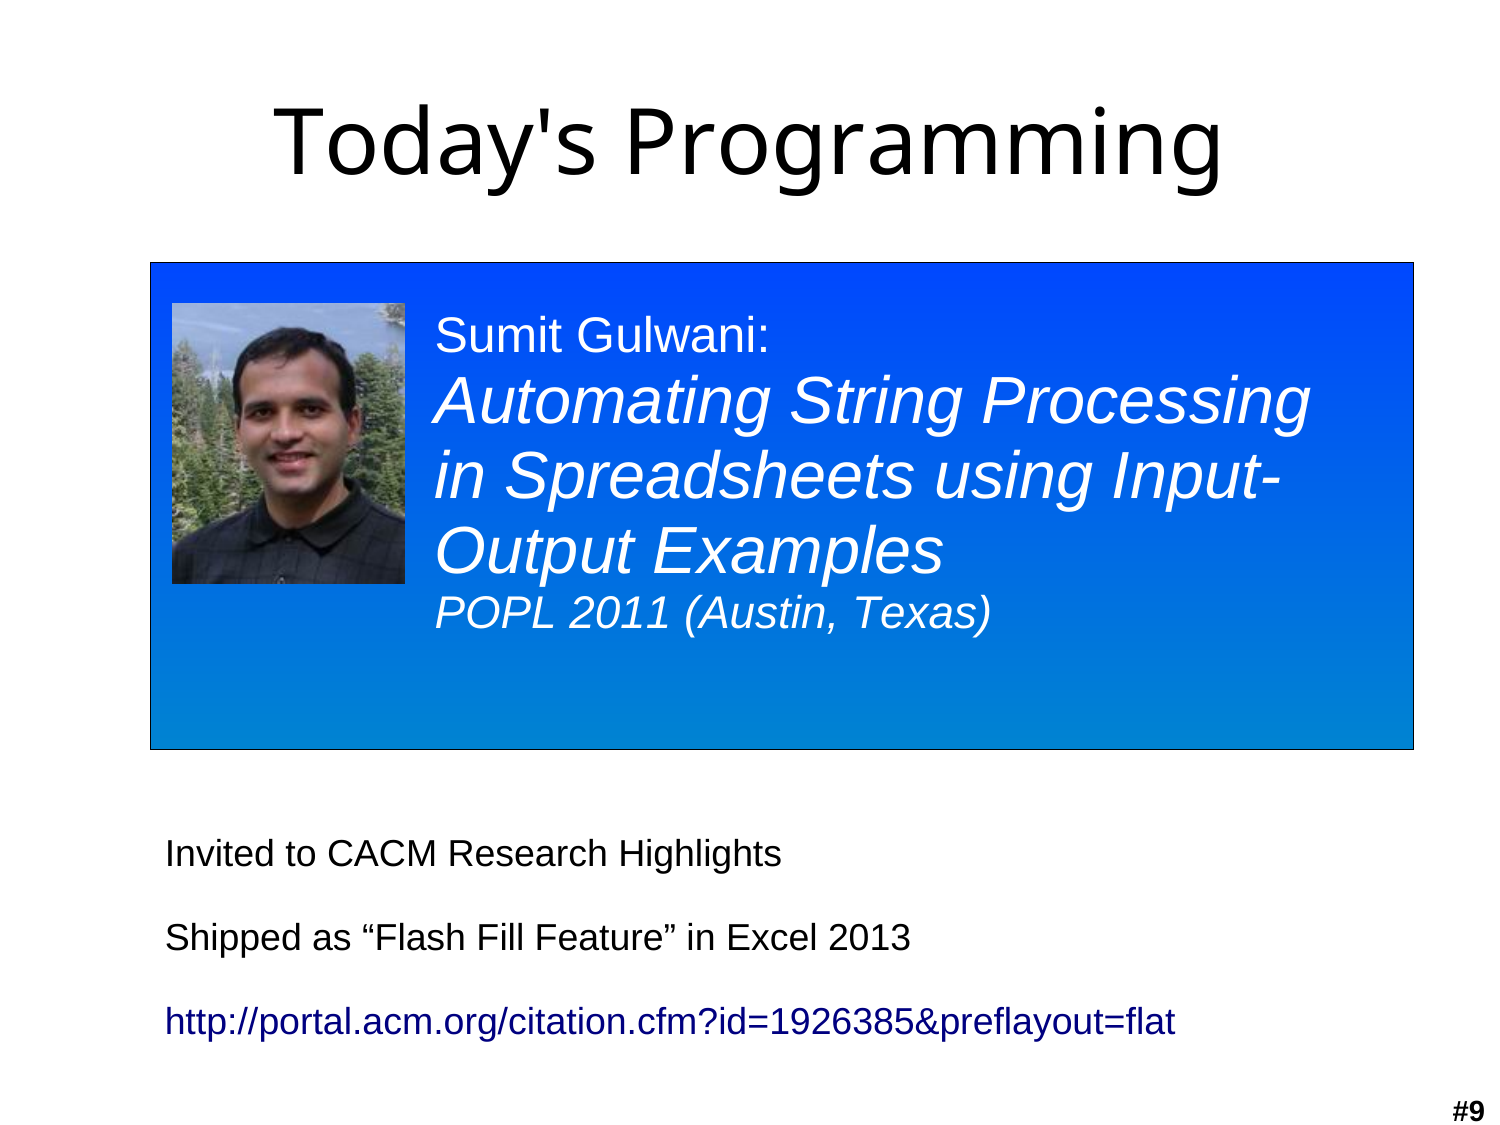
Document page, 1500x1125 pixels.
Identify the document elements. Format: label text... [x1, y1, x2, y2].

text_box Sumit Gulwani: Automating String Processing in Spreadsheets using Input-Output Examples POPL 2011 (Austin, Texas) [419, 299, 1339, 647]
title Today's Programming [24, 45, 1476, 233]
picture [172, 303, 405, 584]
text_box Invited to CACM Research Highlights Shipped as “Flash Fill Feature” in Excel 2013 http://portal.acm.org/citation.cfm?id=1926385&preflayout=flat [150, 825, 1206, 1050]
text_box [150, 262, 1414, 750]
